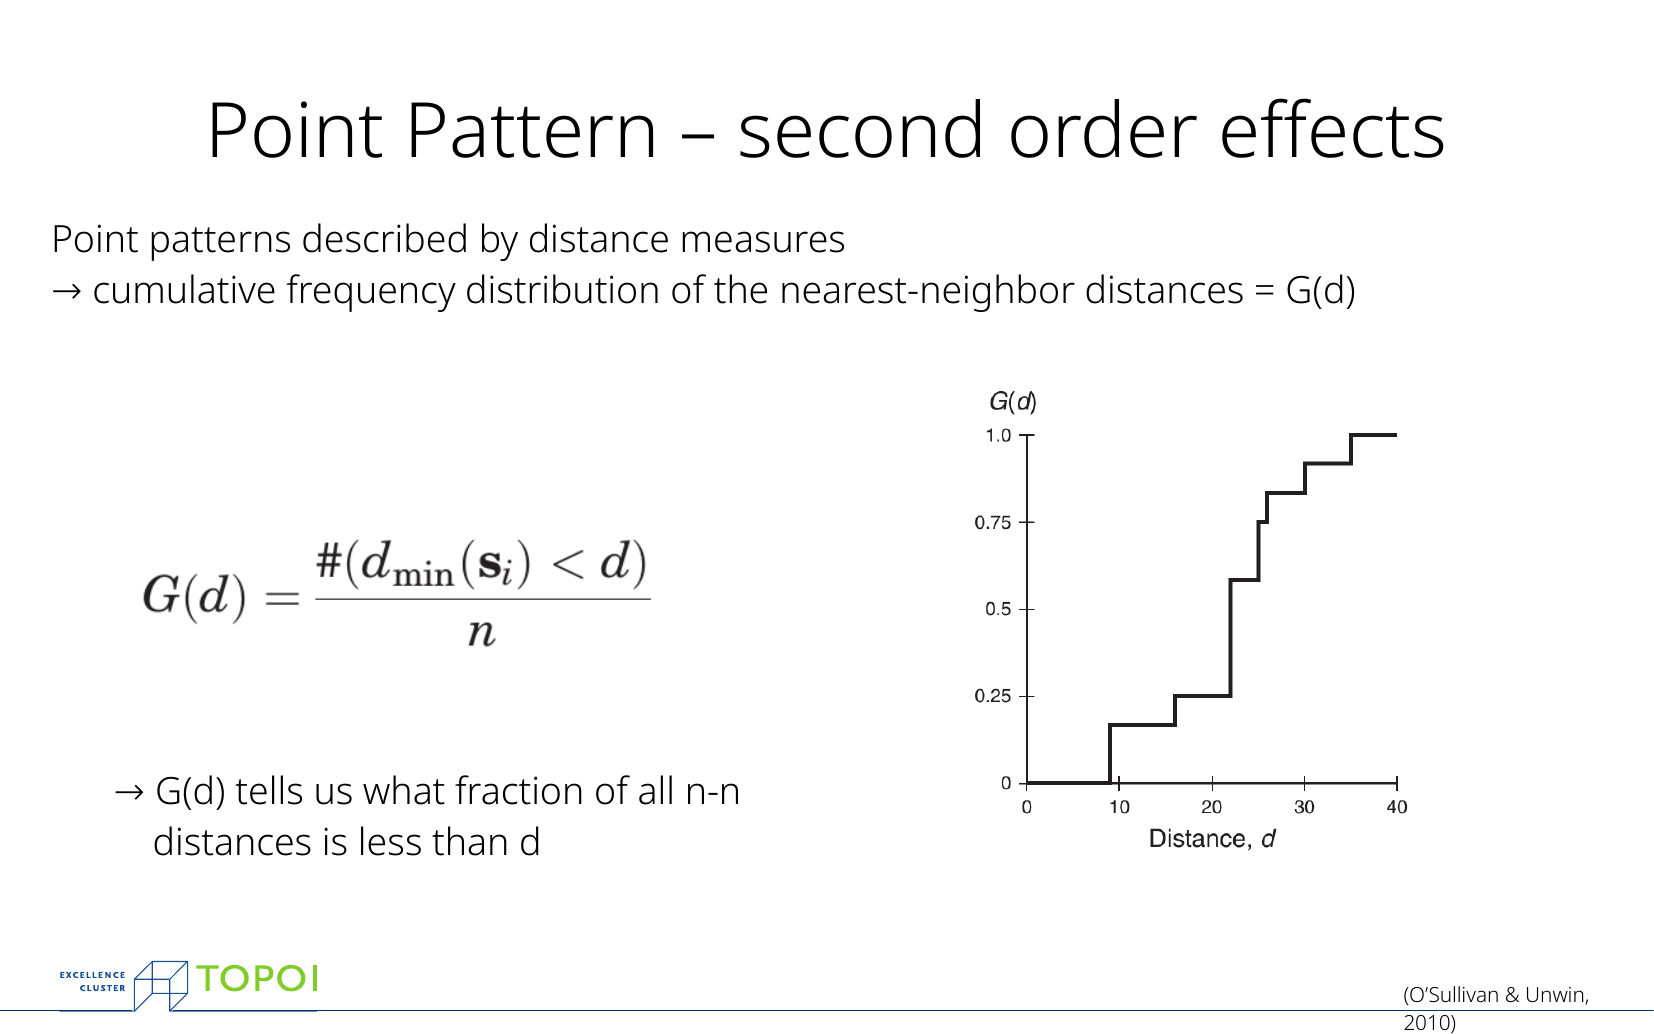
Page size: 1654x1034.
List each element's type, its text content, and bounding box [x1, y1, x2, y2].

text_box → G(d) tells us what fraction of all n-n distances is less than d [98, 757, 906, 875]
picture [107, 502, 674, 689]
text_box Point patterns described by distance measures → cumulative frequency distribution of the nearest-neighbor distances = G(d) [36, 204, 1357, 323]
picture [943, 370, 1435, 860]
text_box (O’Sullivan & Unwin, 2010) [1388, 972, 1654, 1016]
title Point Pattern – second order effects [82, 41, 1571, 214]
